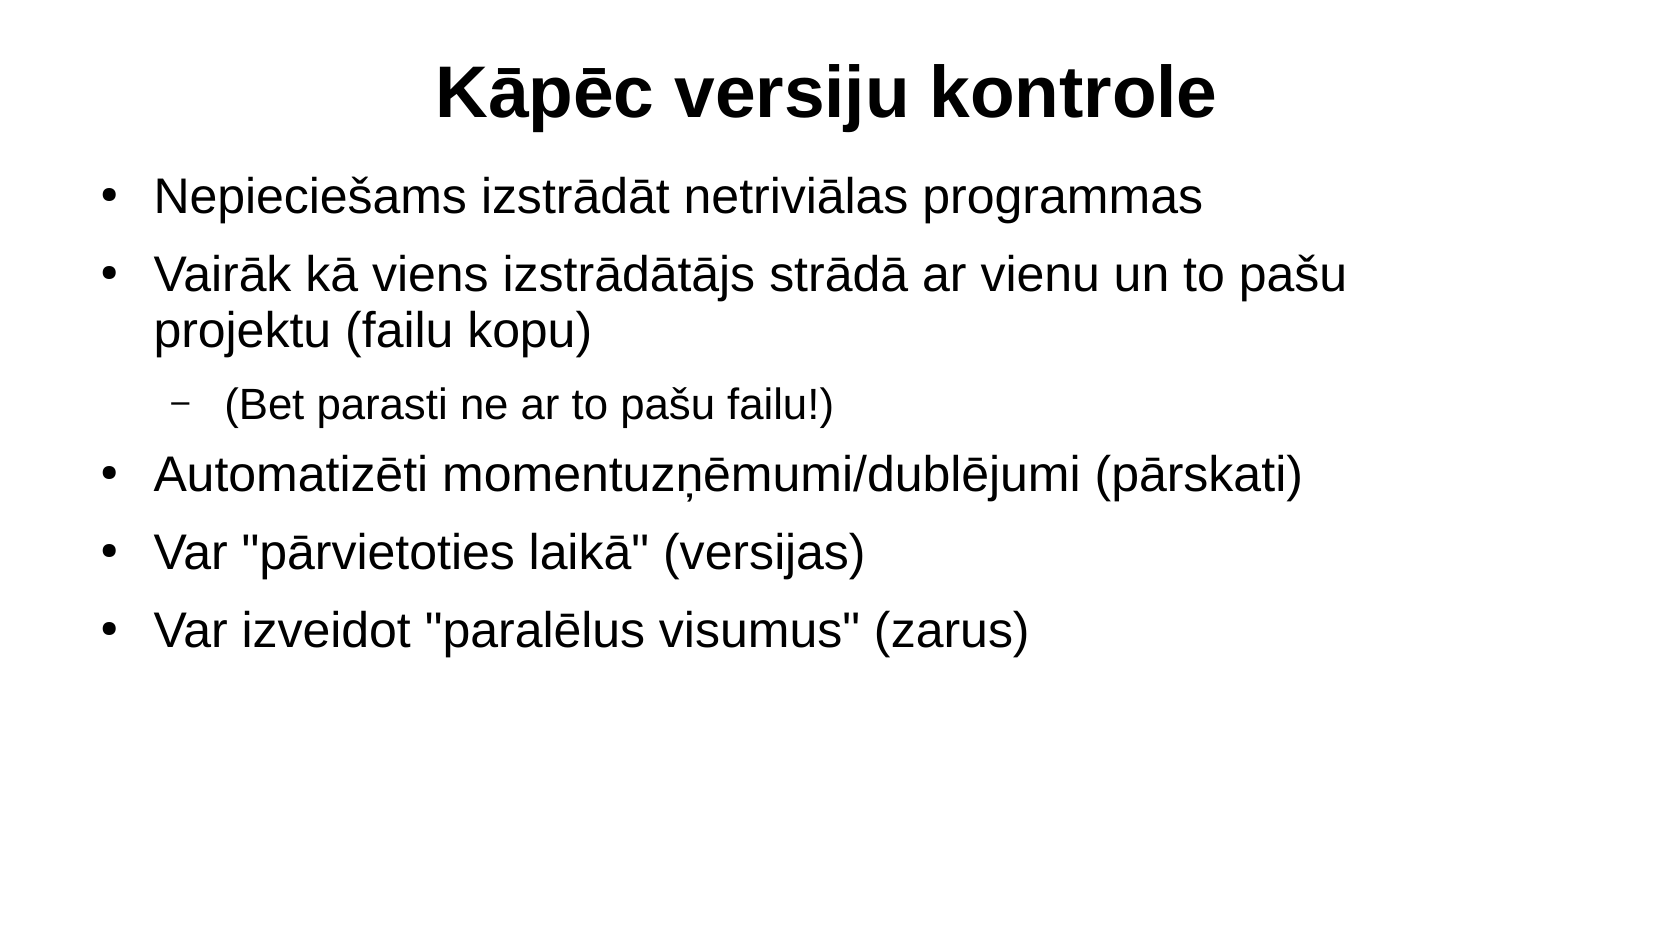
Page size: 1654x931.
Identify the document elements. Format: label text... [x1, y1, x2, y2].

list Nepieciešams izstrādāt netriviālas programmas Vairāk kā viens izstrādātājs strādā ar vienu un to pašu projektu (failu kopu) (Bet parasti ne ar to pašu failu!) Automatizēti momentuzņēmumi/dublējumi (pārskati) Var "pārvietoties laikā" (versijas) Var izveidot "paralēlus visumus" (zarus) [82, 168, 1538, 889]
title Kāpēc versiju kontrole [82, 37, 1571, 147]
